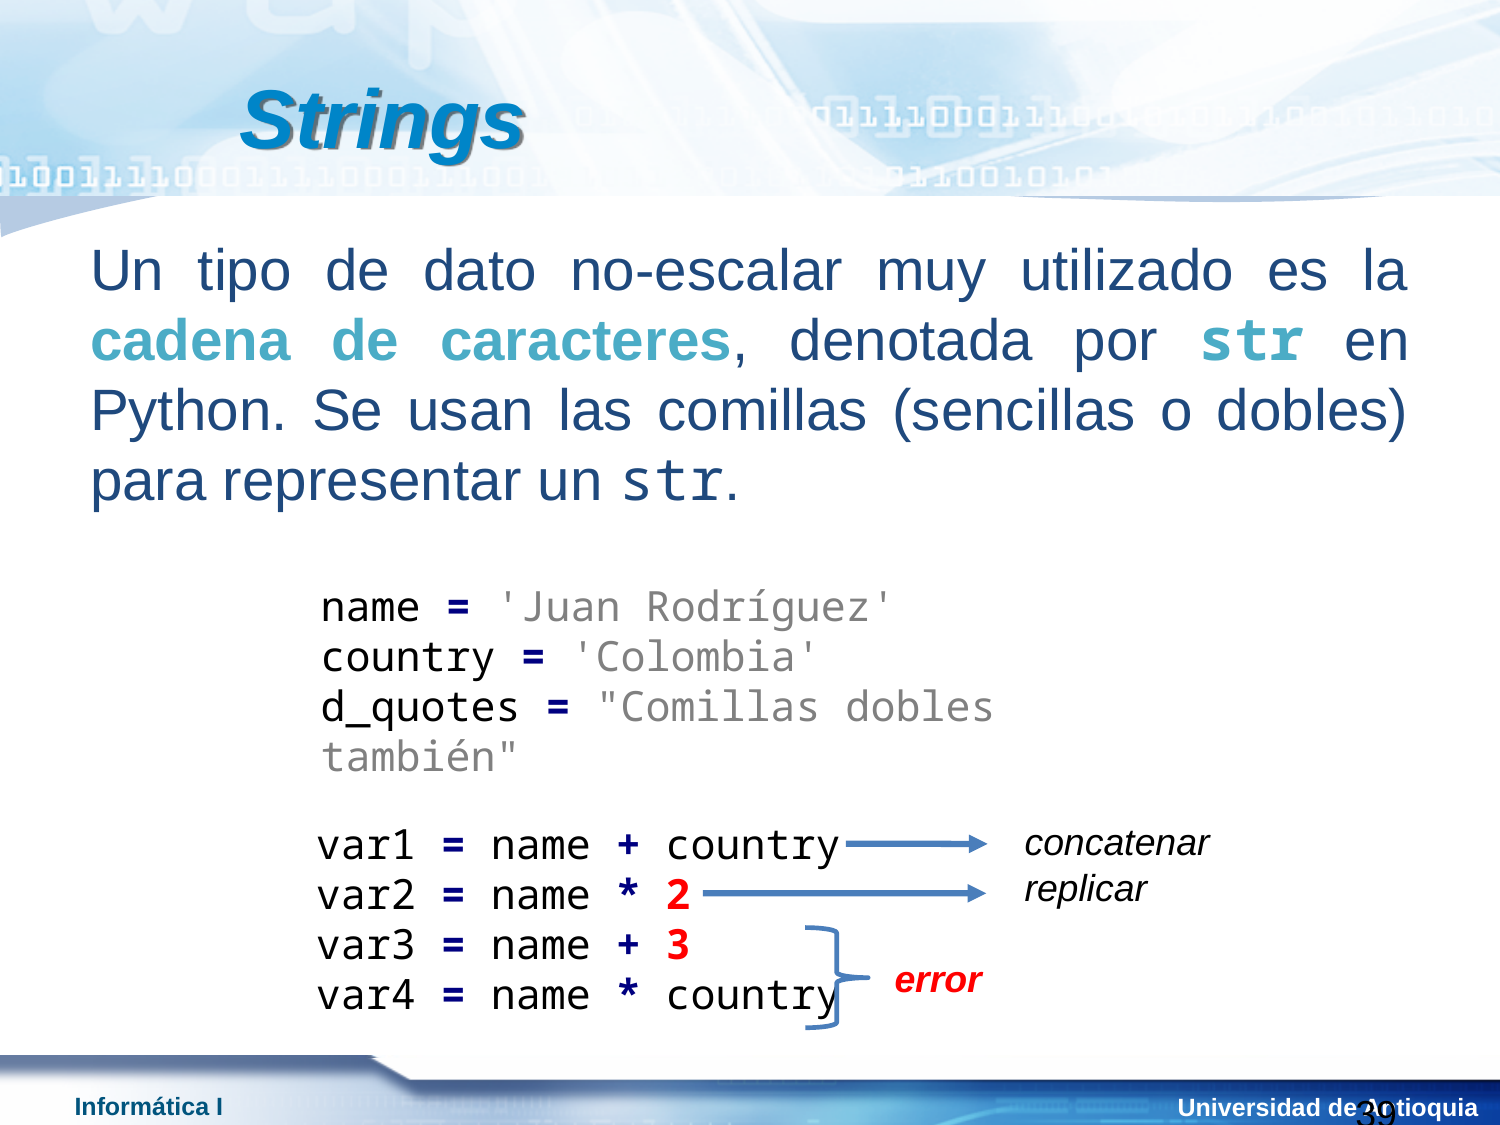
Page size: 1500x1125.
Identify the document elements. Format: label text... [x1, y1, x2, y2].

picture [1332, 1105, 1337, 1114]
text_box concatenar [1009, 810, 1270, 856]
title Strings [224, 57, 1438, 150]
text_box replicar [1009, 856, 1270, 917]
text_box error [879, 947, 1140, 1008]
picture [0, 1055, 1500, 1125]
slide_number <número> [1340, 1082, 1500, 1125]
picture [0, 0, 1500, 196]
list Un tipo de dato no-escalar muy utilizado es la cadena de caracteres, denotada por str en Python. Se usan las comillas (sencillas o dobles) para representar un str. [75, 224, 1425, 563]
text_box var1 = name + country var2 = name * 2 var3 = name + 3 var4 = name * country [301, 810, 1195, 1026]
text_box name = 'Juan Rodríguez' country = 'Colombia' d_quotes = "Comillas dobles también" [305, 572, 1195, 788]
